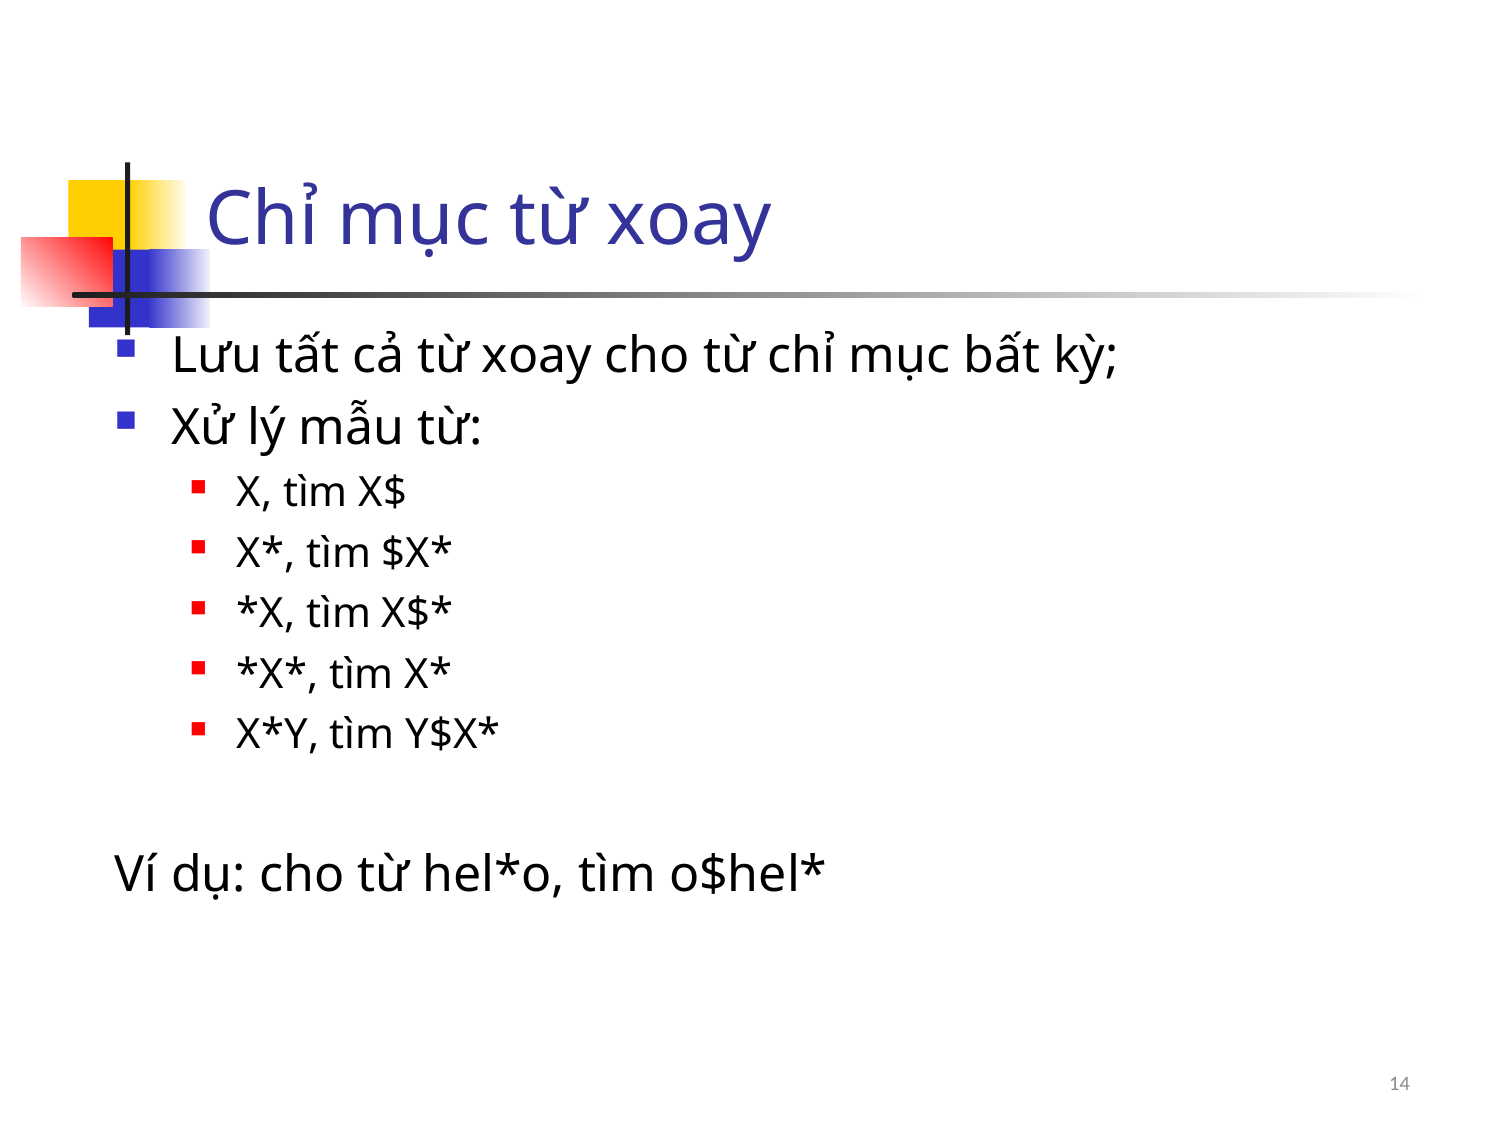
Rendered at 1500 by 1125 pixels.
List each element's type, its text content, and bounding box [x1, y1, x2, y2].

text_box Chỉ mục từ xoay [190, 49, 1465, 268]
text_box <number> [1074, 1062, 1426, 1103]
text_box Lưu tất cả từ xoay cho từ chỉ mục bất kỳ; Xử lý mẫu từ: X, tìm X$ X*, tìm $X* *X, tìm X$* *X*, tìm X* X*Y, tìm Y$X* Ví dụ: cho từ hel*o, tìm o$hel* [100, 314, 1442, 965]
